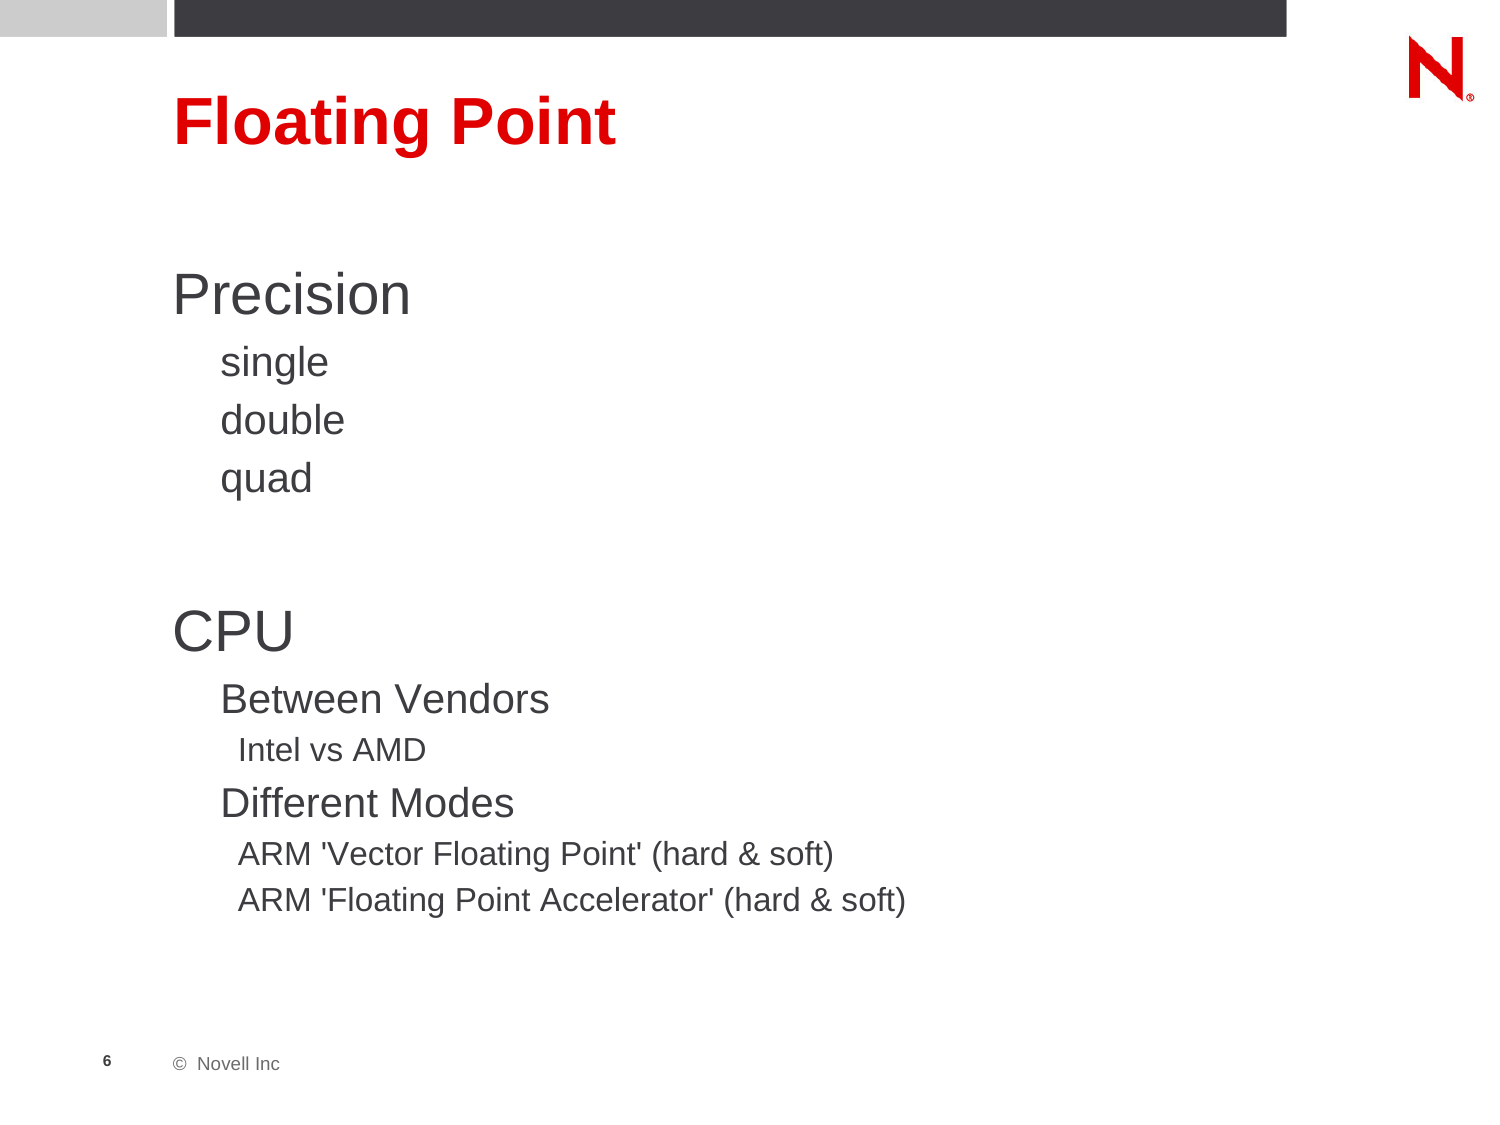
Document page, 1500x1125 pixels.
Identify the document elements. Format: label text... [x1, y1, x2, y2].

picture [1404, 32, 1477, 105]
title Floating Point [173, 41, 1395, 205]
list Precision single double quad CPU Between Vendors Intel vs AMD Different Modes ARM 'Vector Floating Point' (hard & soft) ARM 'Floating Point Accelerator' (hard & soft) [172, 246, 1413, 977]
